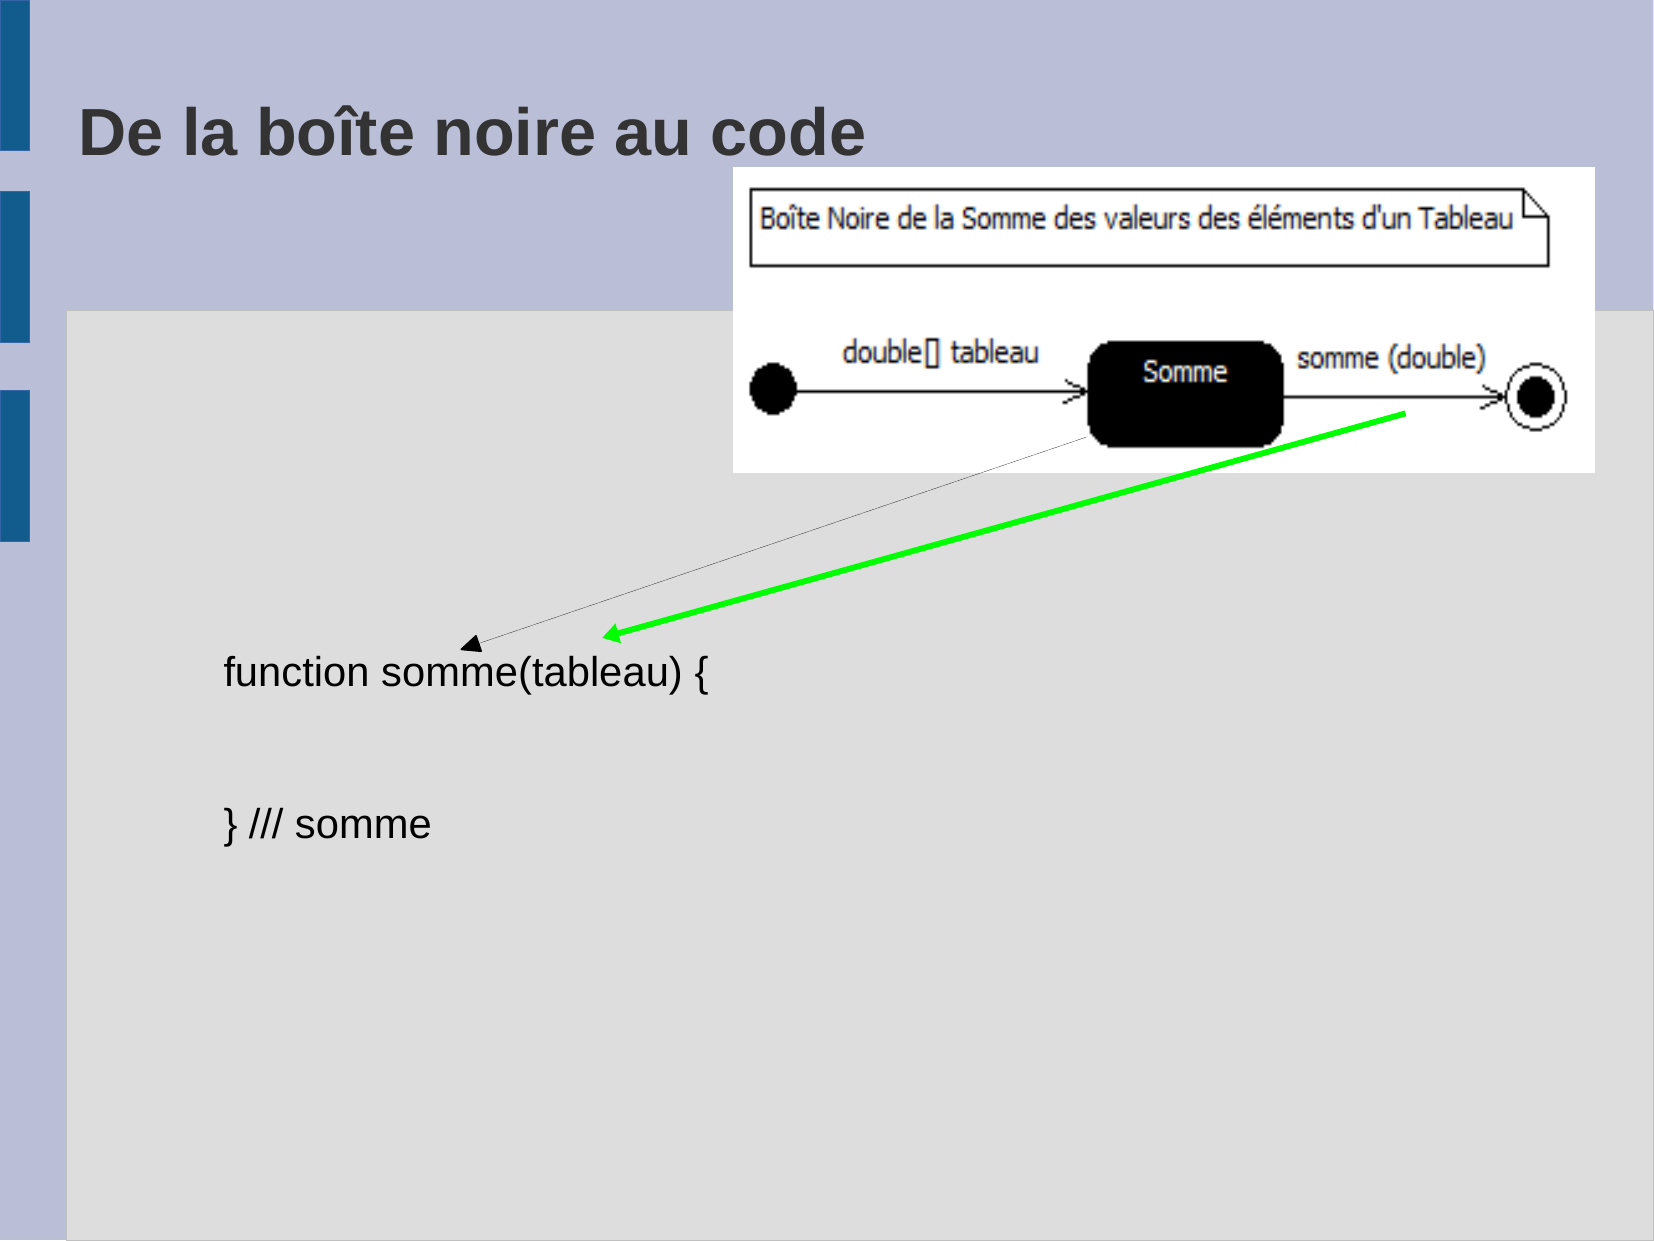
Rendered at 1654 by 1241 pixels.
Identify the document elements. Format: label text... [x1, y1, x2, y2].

picture [733, 167, 1595, 473]
title De la boîte noire au code [78, 29, 1524, 237]
list function somme(tableau) { } /// somme [152, 344, 1534, 1182]
